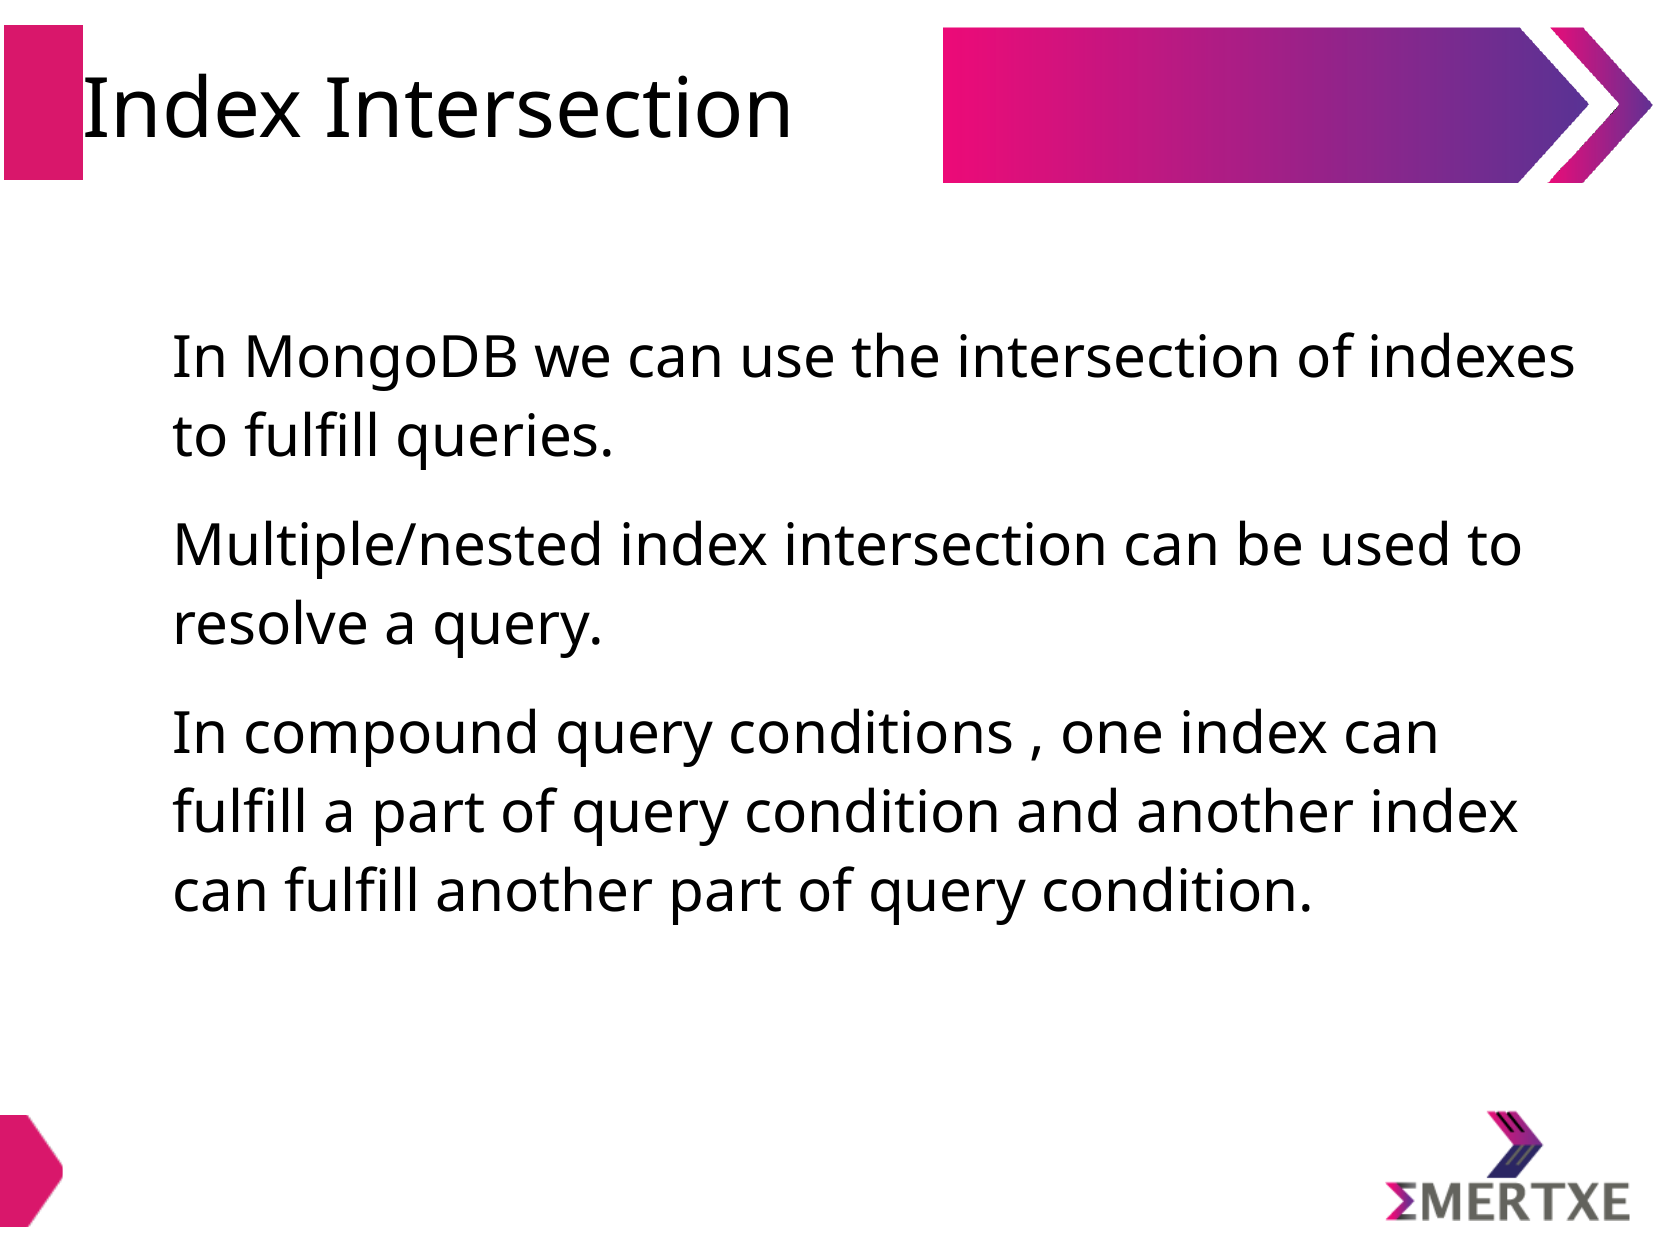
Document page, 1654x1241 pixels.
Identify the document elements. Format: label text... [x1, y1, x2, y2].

picture [1571, 27, 1653, 183]
list In MongoDB we can use the intersection of indexes to fulfill queries. Multiple/nested index intersection can be used to resolve a query. In compound query conditions , one index can fulfill a part of query condition and another index can fulfill another part of query condition. [101, 315, 1591, 1035]
title Index Intersection [82, 2, 1571, 210]
picture [1385, 1107, 1631, 1221]
